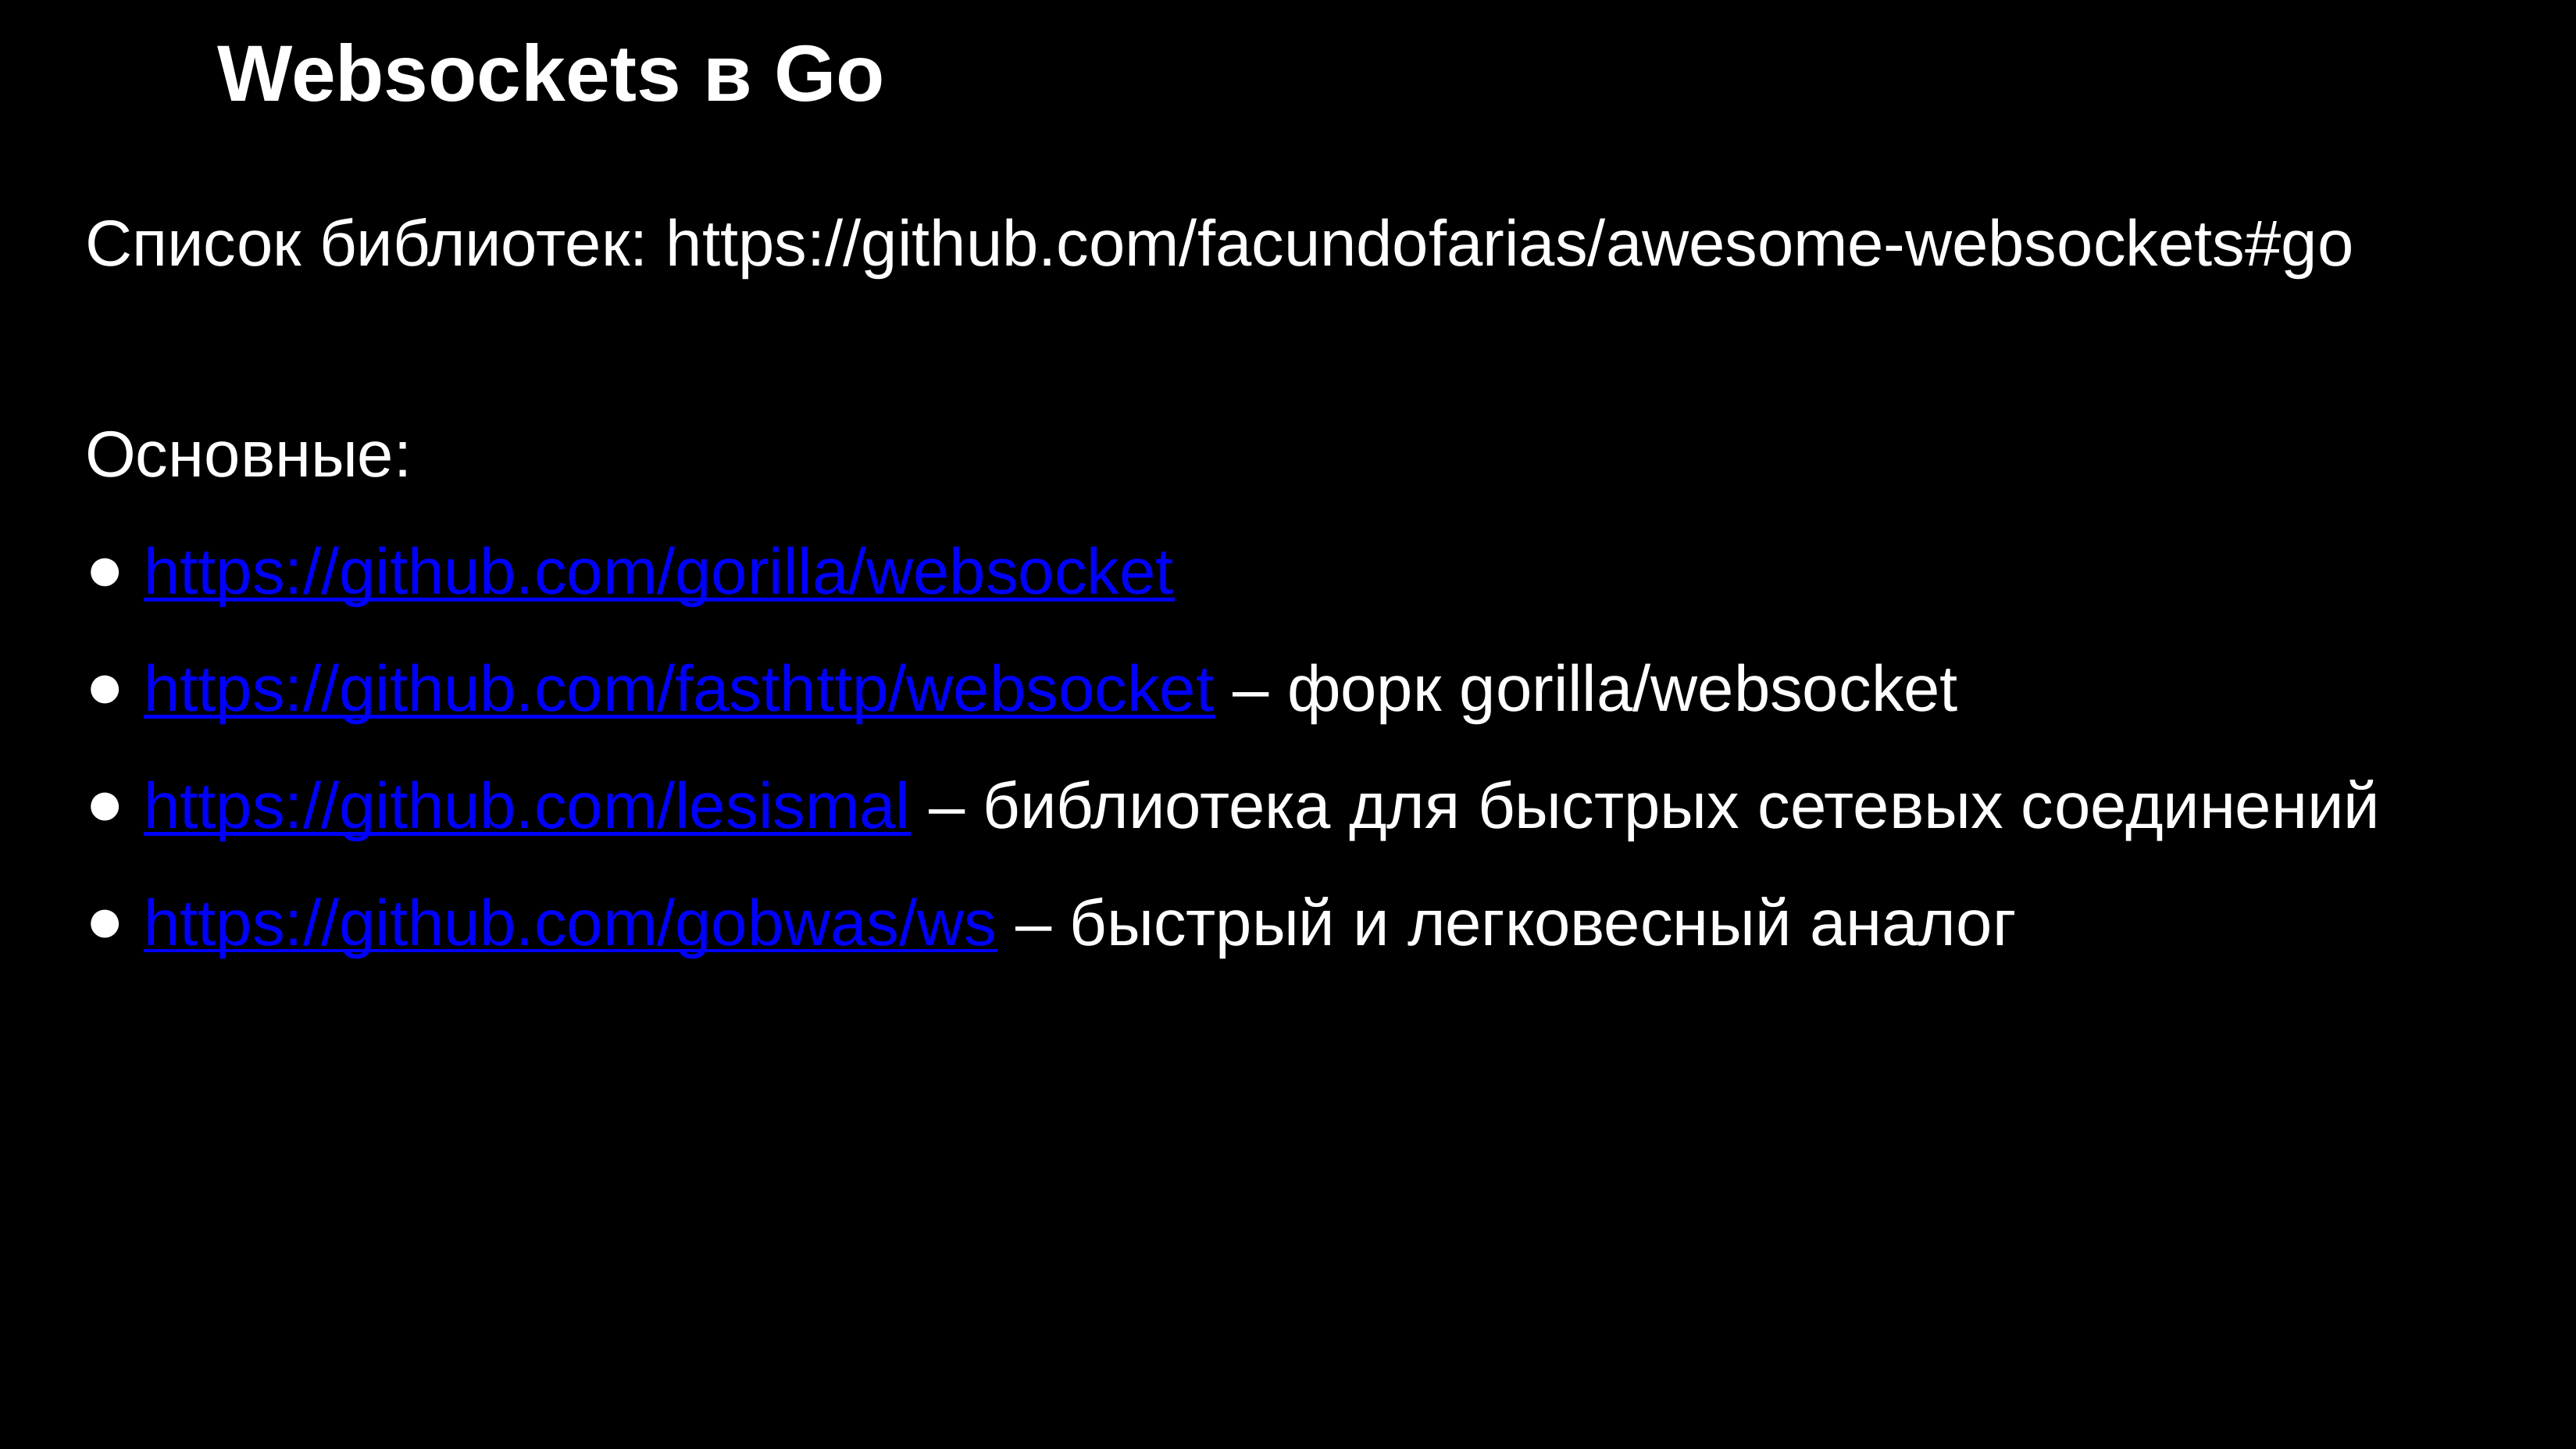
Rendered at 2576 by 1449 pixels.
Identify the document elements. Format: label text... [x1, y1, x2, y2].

text_box Основные: https://github.com/gorilla/websocket https://github.com/fasthttp/websocket – форк gorilla/websocket https://github.com/lesismal – библиотека для быстрых сетевых соединений https://github.com/gobwas/ws – быстрый и легковесный аналог [73, 361, 2418, 971]
title Websockets в Go [217, 21, 2349, 120]
text_box Список библиотек: https://github.com/facundofarias/awesome-websockets#go [73, 188, 2418, 291]
